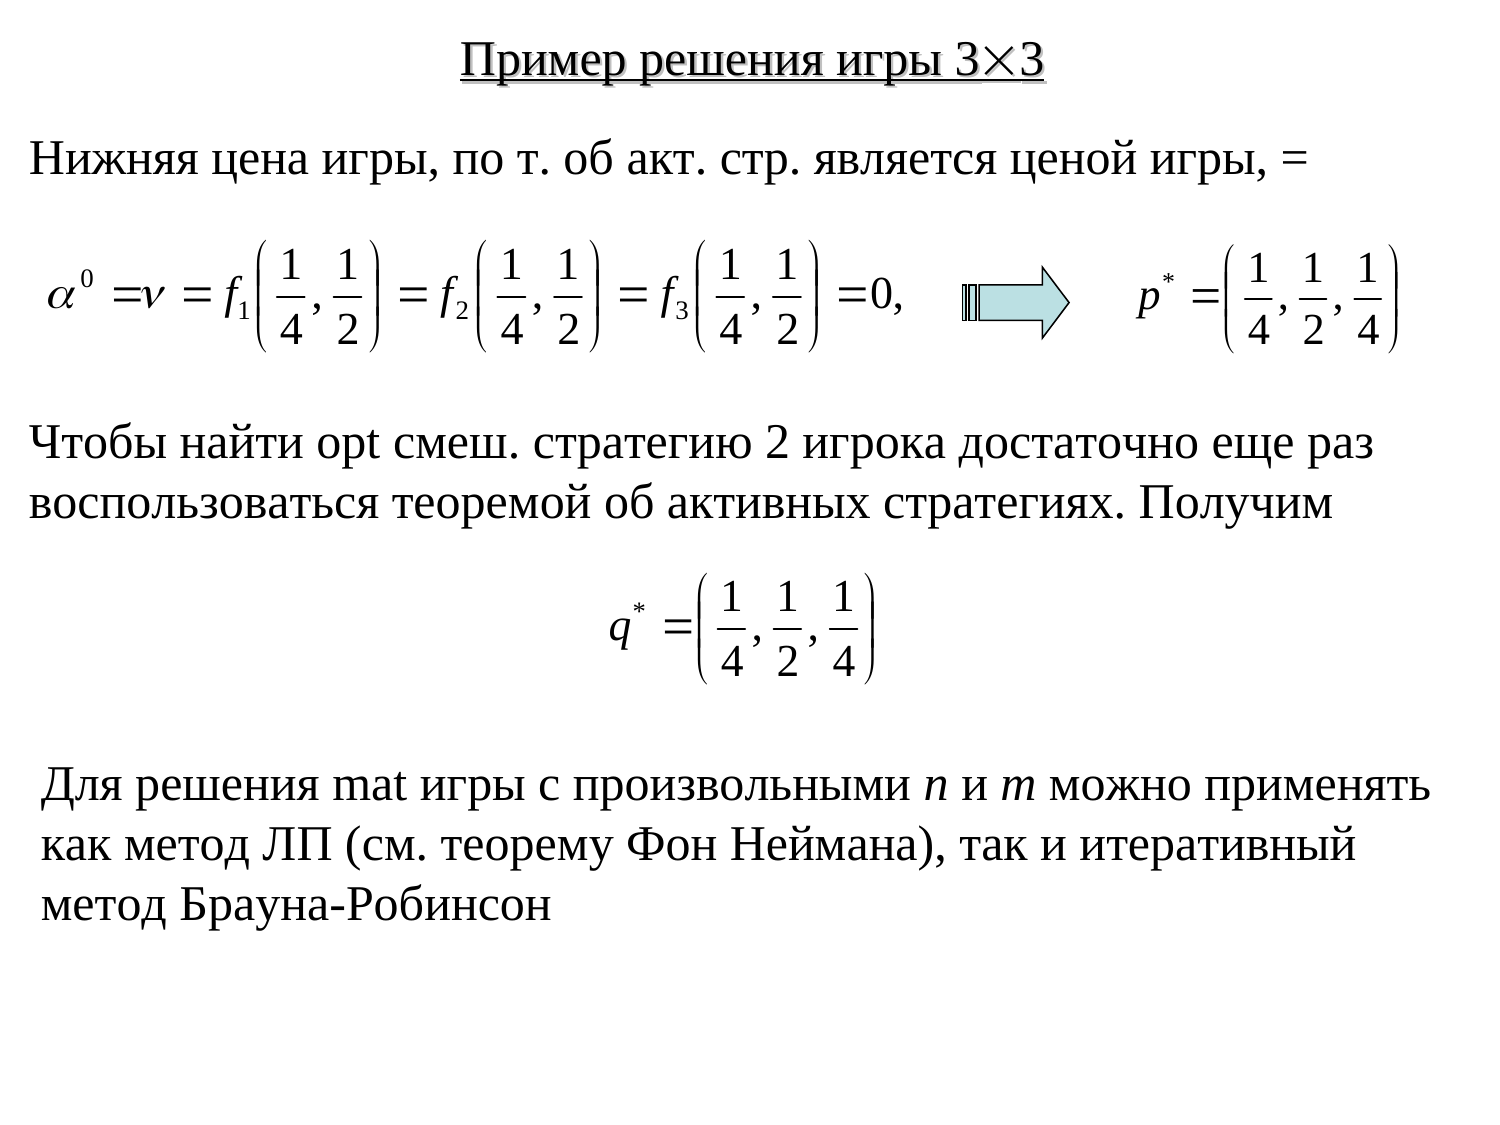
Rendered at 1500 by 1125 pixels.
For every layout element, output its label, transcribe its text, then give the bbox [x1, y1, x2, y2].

text_box [979, 267, 1070, 339]
text_box Чтобы найти opt смеш. стратегию 2 игрока достаточно еще раз воспользоваться теоремой об активных стратегиях. Получим [14, 400, 1483, 536]
text_box Для решения mat игры с произвольными n и m можно применять как метод ЛП (см. теорему Фон Неймана), так и итеративный метод Брауна-Робинсон [25, 742, 1483, 939]
text_box Нижняя цена игры, по т. об акт. стр. является ценой игры, = [14, 116, 1483, 193]
chart [601, 564, 887, 695]
text_box [962, 285, 966, 320]
chart [1126, 236, 1412, 362]
chart [41, 232, 910, 362]
text_box [969, 285, 976, 320]
text_box Пример решения игры 33 [445, 17, 1072, 94]
